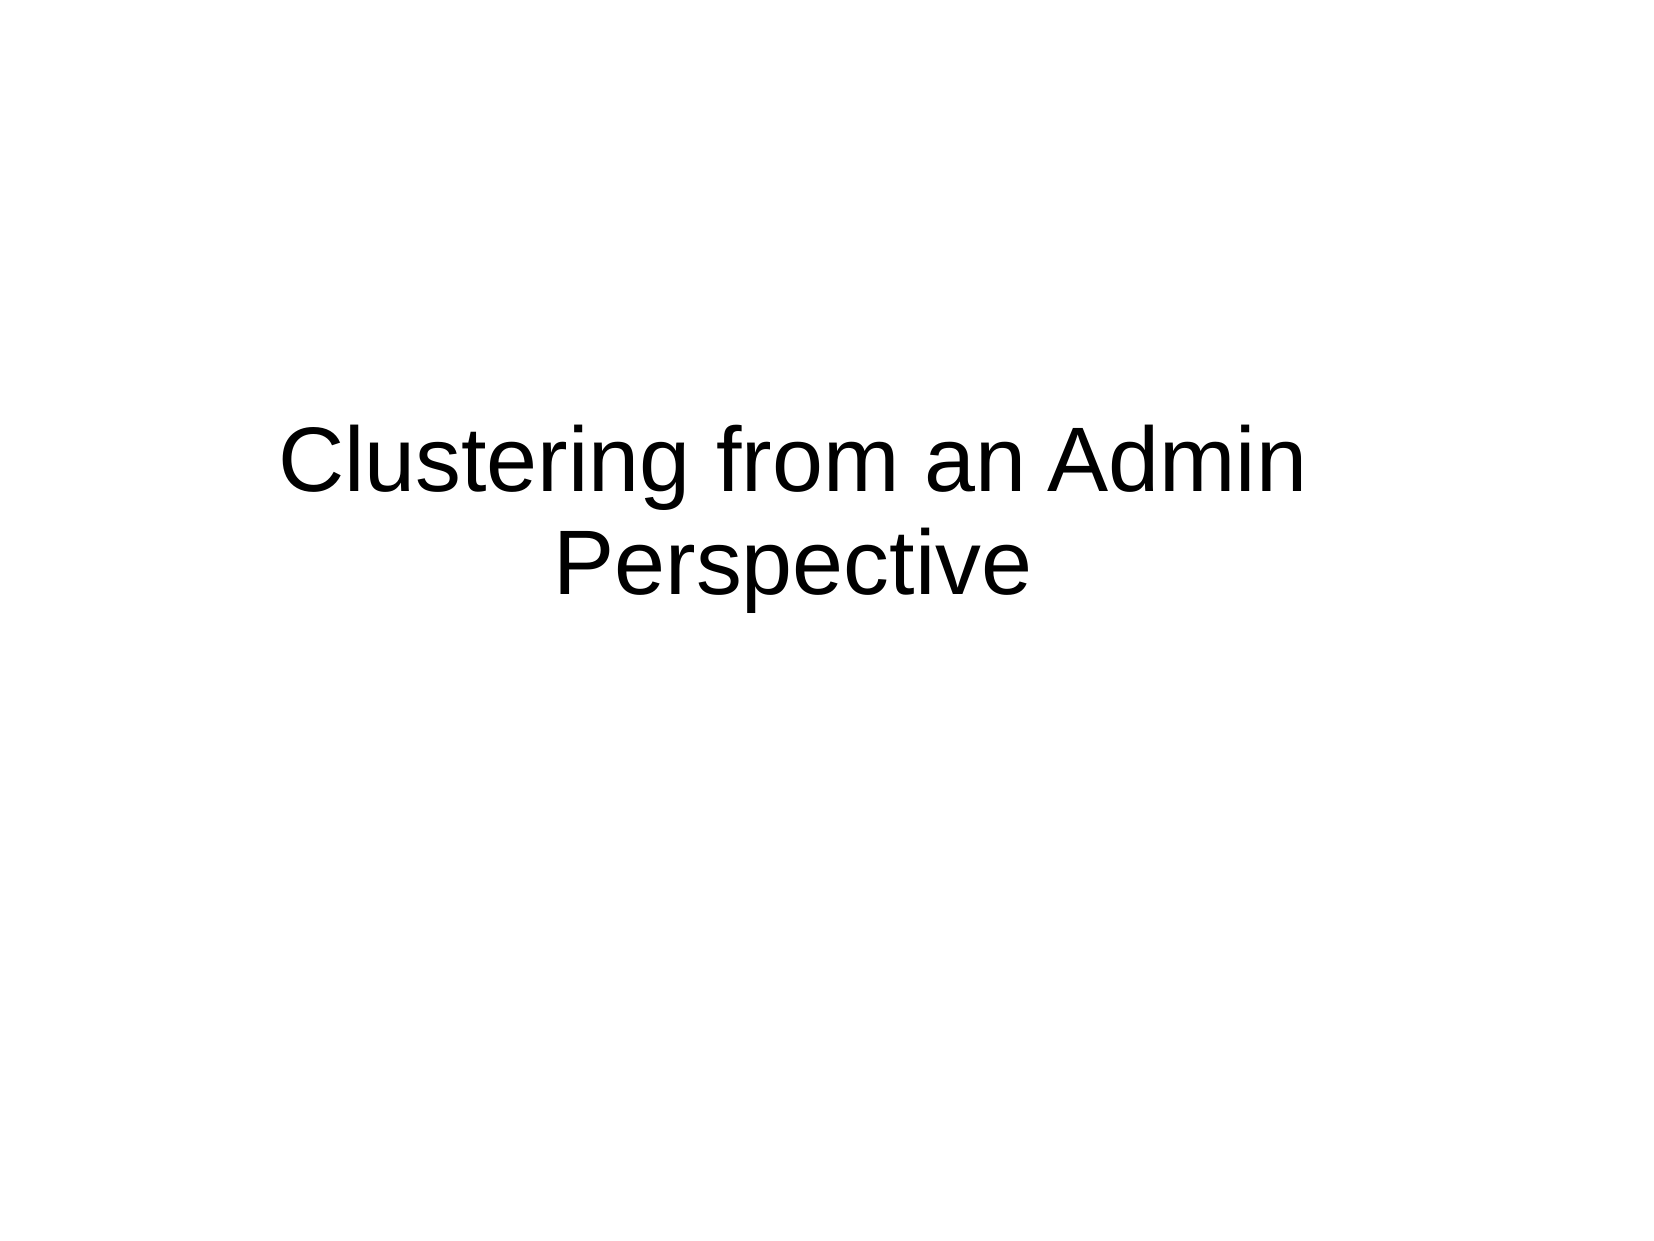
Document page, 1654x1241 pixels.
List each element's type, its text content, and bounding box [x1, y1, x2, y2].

title Clustering from an Admin Perspective [49, 375, 1538, 751]
